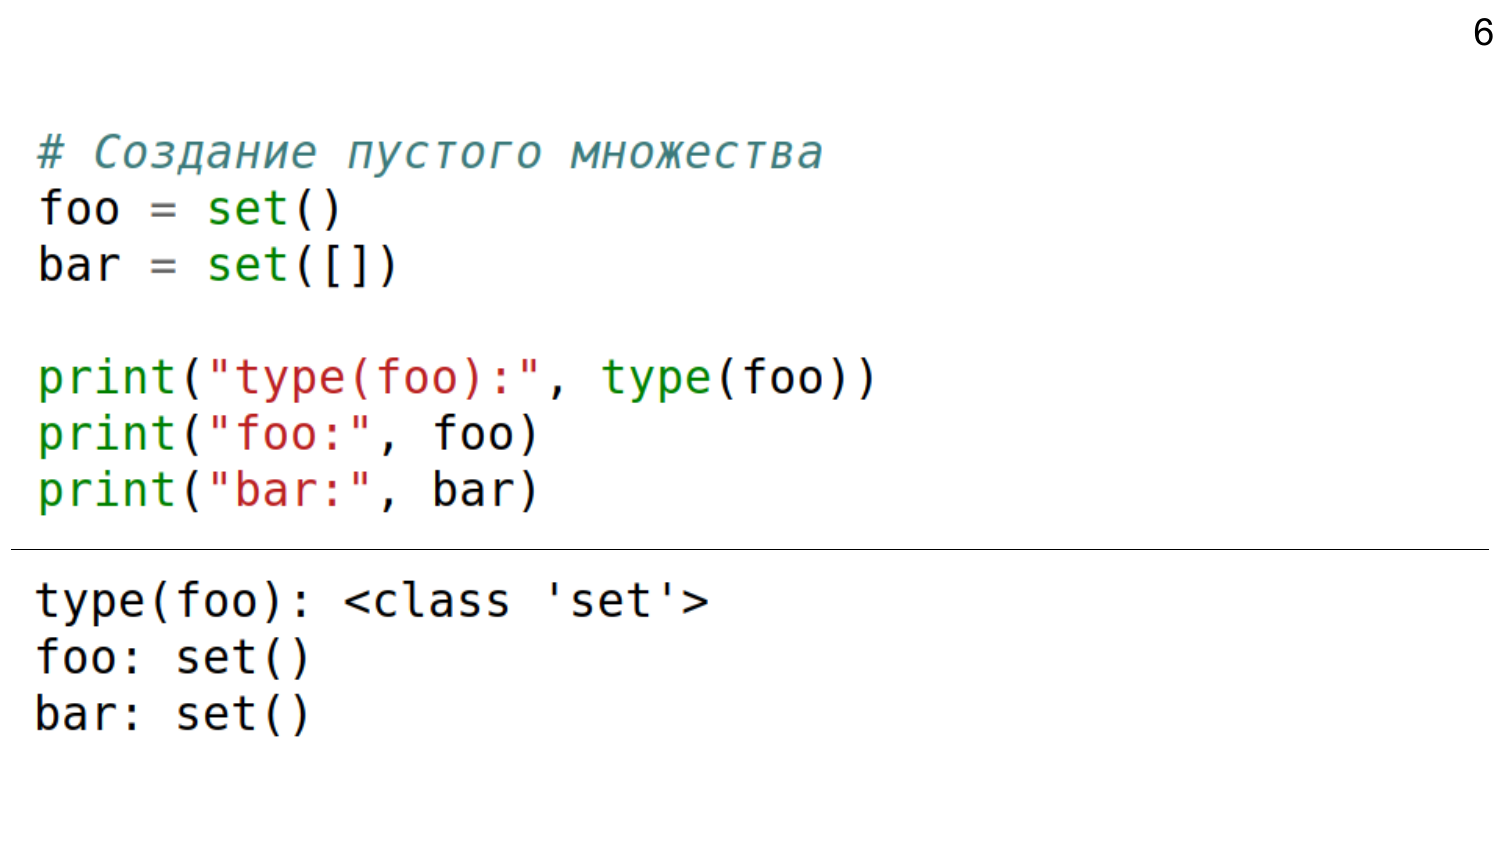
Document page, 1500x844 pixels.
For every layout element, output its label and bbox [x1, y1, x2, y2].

picture [29, 120, 889, 525]
picture [27, 570, 719, 746]
